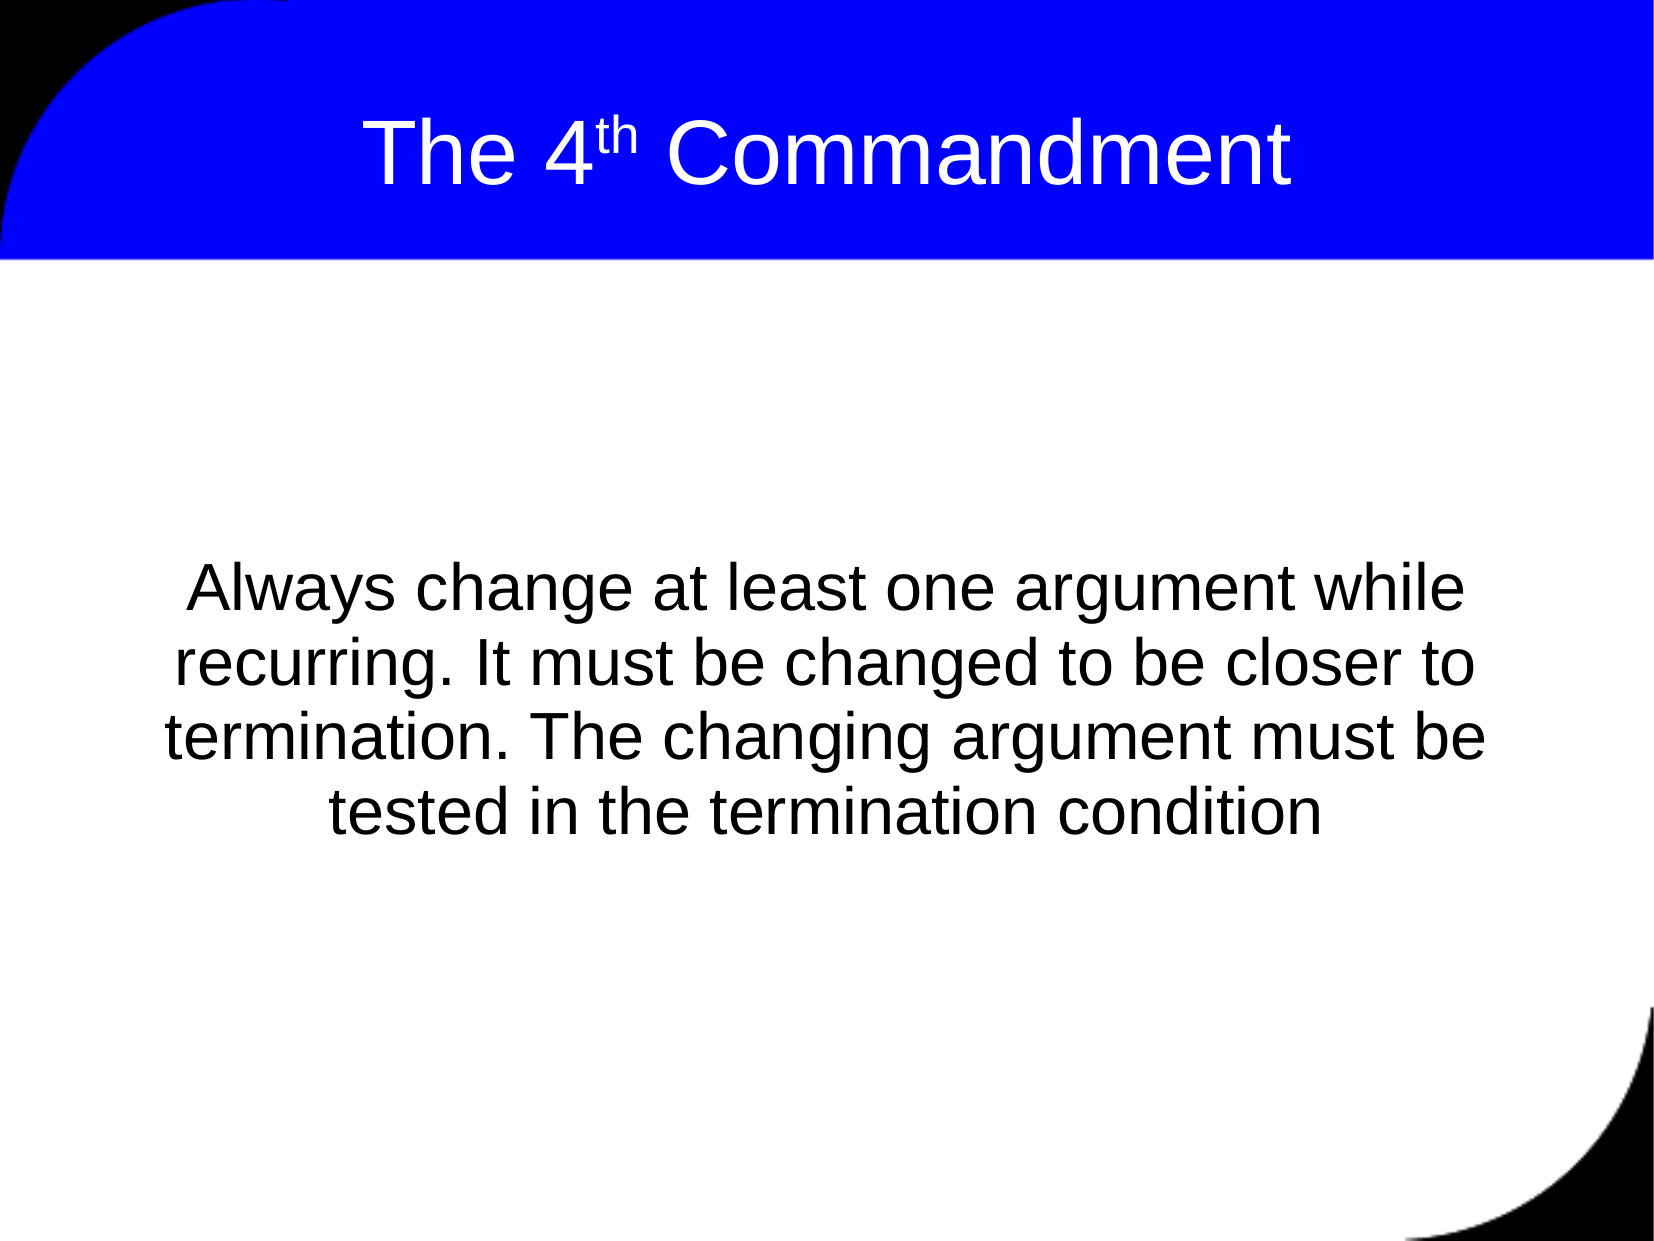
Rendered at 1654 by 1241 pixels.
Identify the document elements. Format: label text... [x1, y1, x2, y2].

title The 4th Commandment [82, 56, 1571, 250]
subtitle Always change at least one argument while recurring. It must be changed to be closer to termination. The changing argument must be tested in the termination condition [82, 297, 1571, 1102]
picture [0, 0, 1654, 1241]
